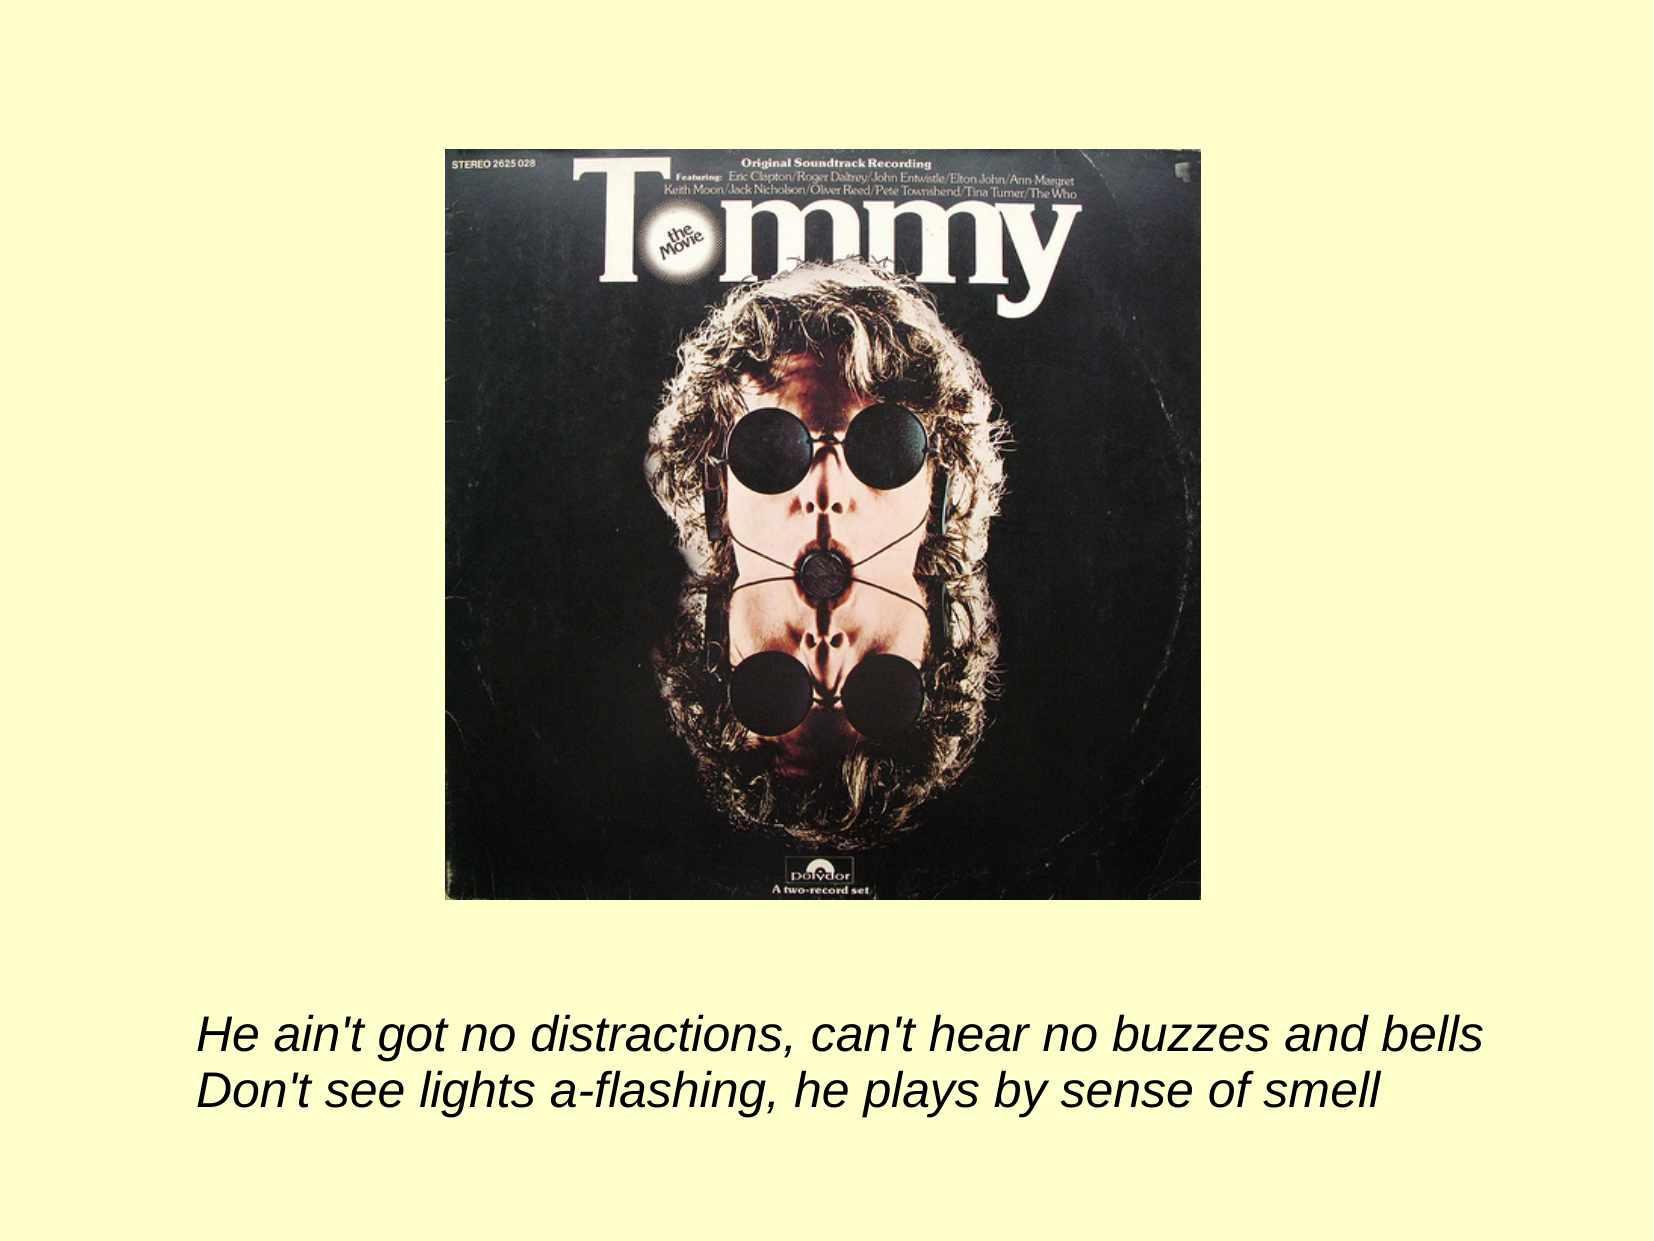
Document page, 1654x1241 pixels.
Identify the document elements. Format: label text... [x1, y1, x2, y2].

text_box He ain't got no distractions, can't hear no buzzes and bells Don't see lights a-flashing, he plays by sense of smell [181, 998, 1501, 1126]
picture [445, 149, 1201, 901]
